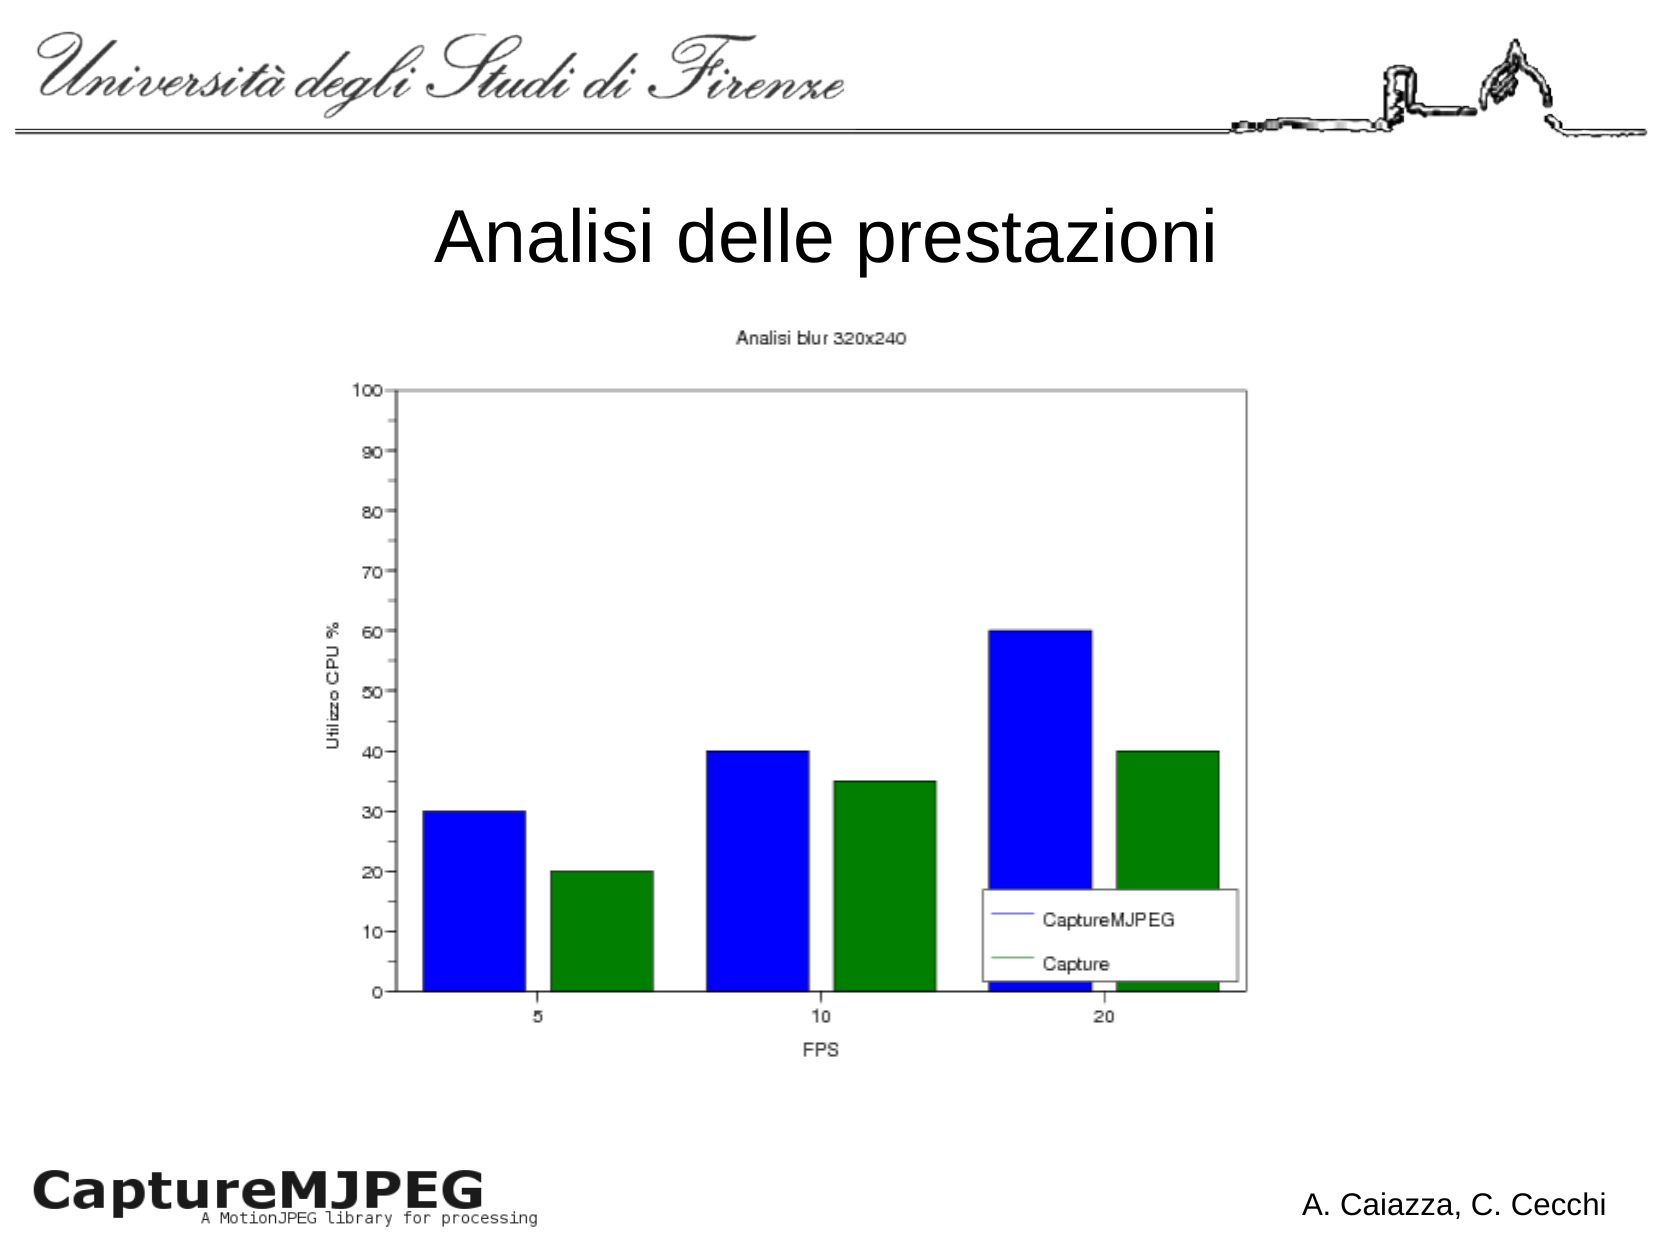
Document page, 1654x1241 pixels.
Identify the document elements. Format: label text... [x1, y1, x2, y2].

picture [255, 291, 1388, 1093]
picture [7, 4, 1654, 147]
picture [17, 1159, 550, 1229]
title Analisi delle prestazioni [82, 155, 1571, 318]
